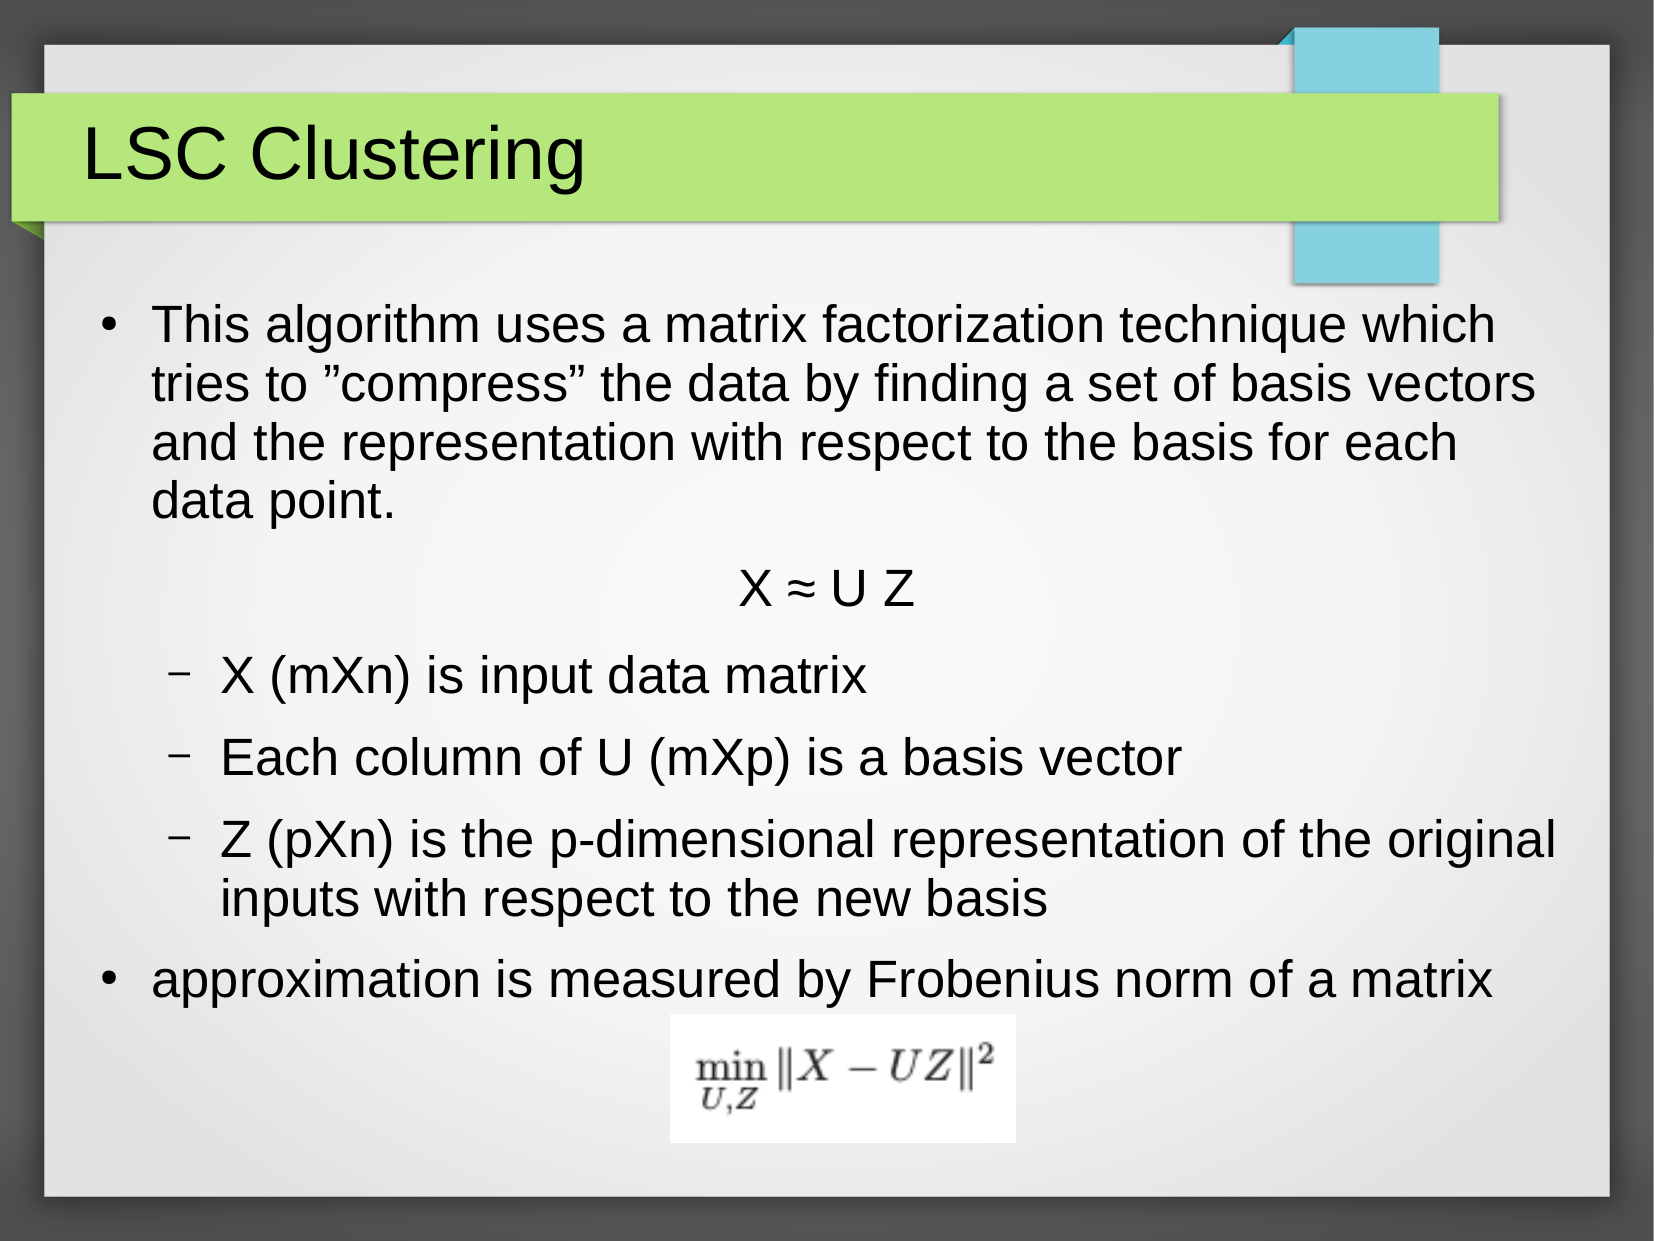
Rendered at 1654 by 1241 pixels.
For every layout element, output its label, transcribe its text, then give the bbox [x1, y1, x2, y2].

list This algorithm uses a matrix factorization technique which tries to ”compress” the data by finding a set of basis vectors and the representation with respect to the basis for each data point. X ≈ U Z X (mXn) is input data matrix Each column of U (mXp) is a basis vector Z (pXn) is the p-dimensional representation of the original inputs with respect to the new basis approximation is measured by Frobenius norm of a matrix [82, 295, 1571, 1015]
picture [0, 0, 1654, 1241]
title LSC Clustering [82, 94, 1264, 213]
